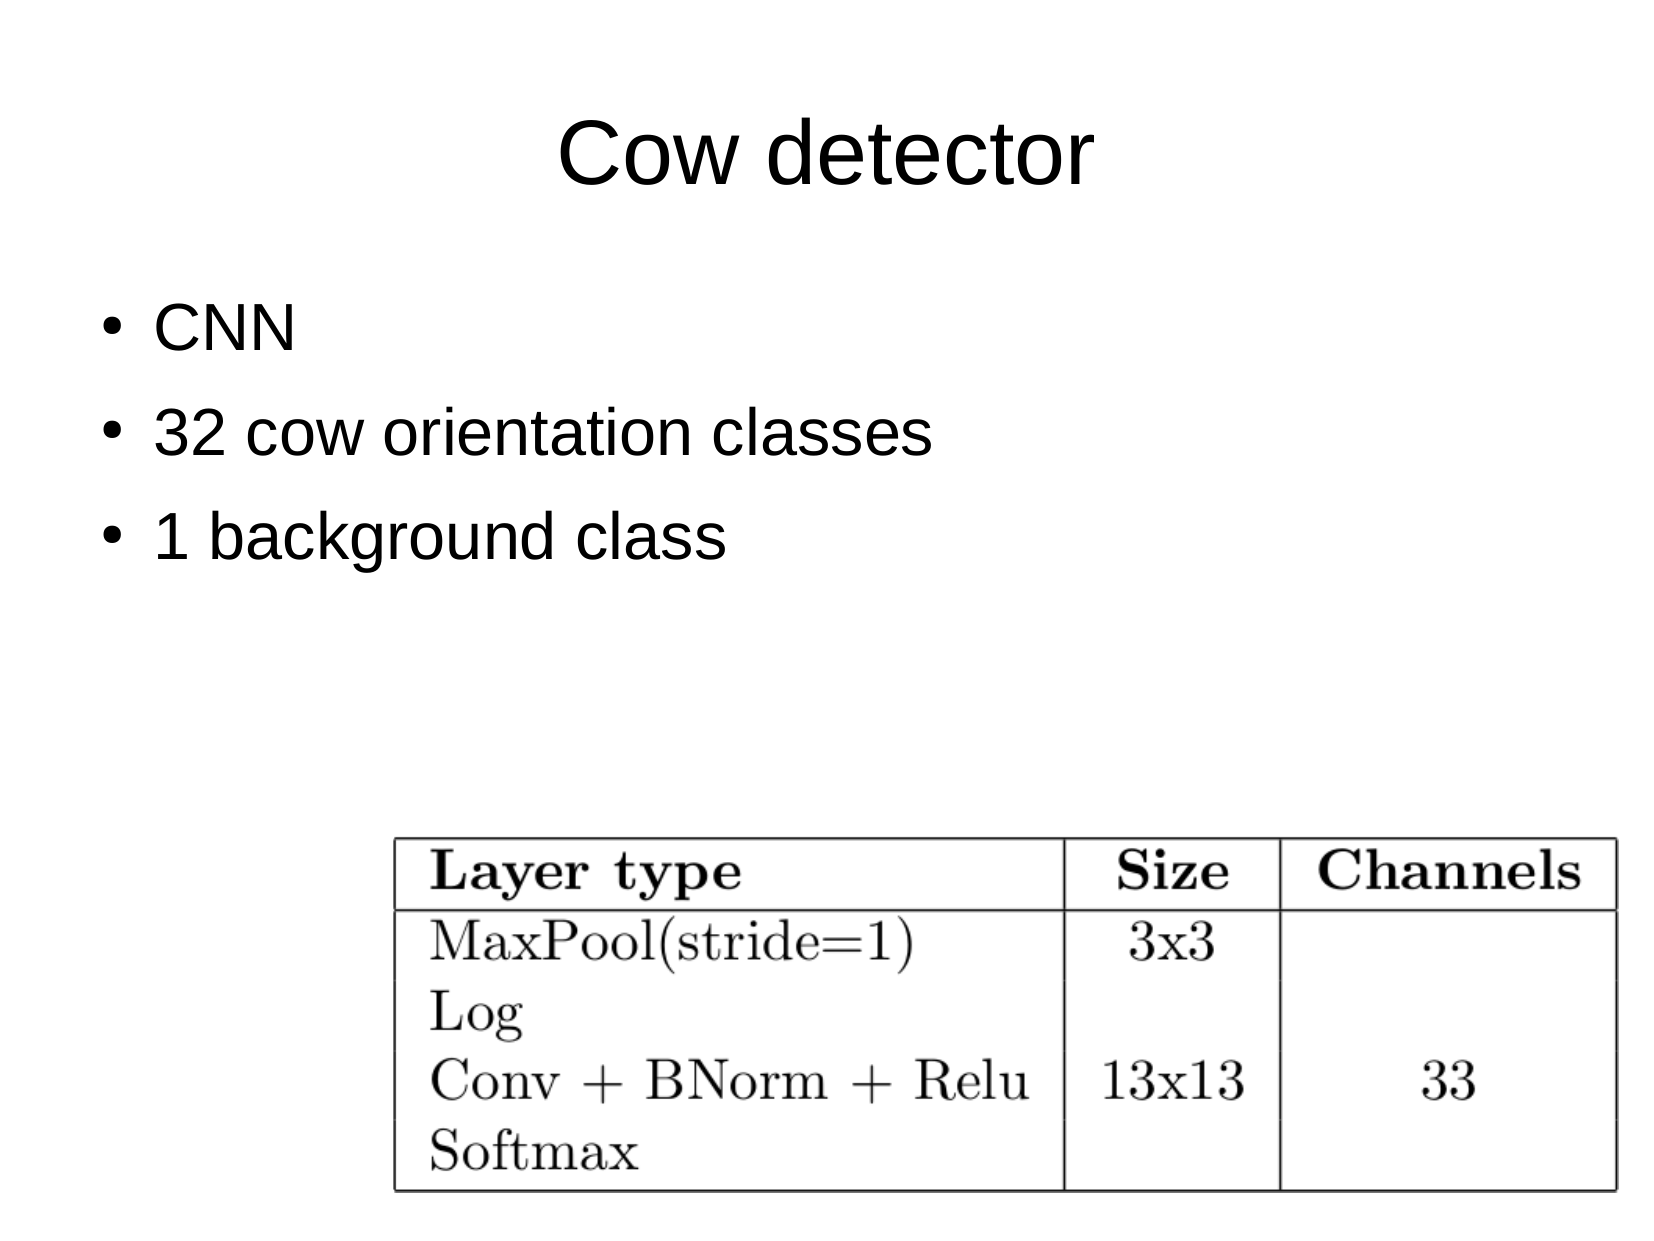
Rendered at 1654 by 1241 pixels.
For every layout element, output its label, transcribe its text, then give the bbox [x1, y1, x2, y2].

title Cow detector [82, 49, 1571, 257]
list CNN 32 cow orientation classes 1 background class [82, 290, 1571, 1010]
picture [393, 836, 1619, 1193]
